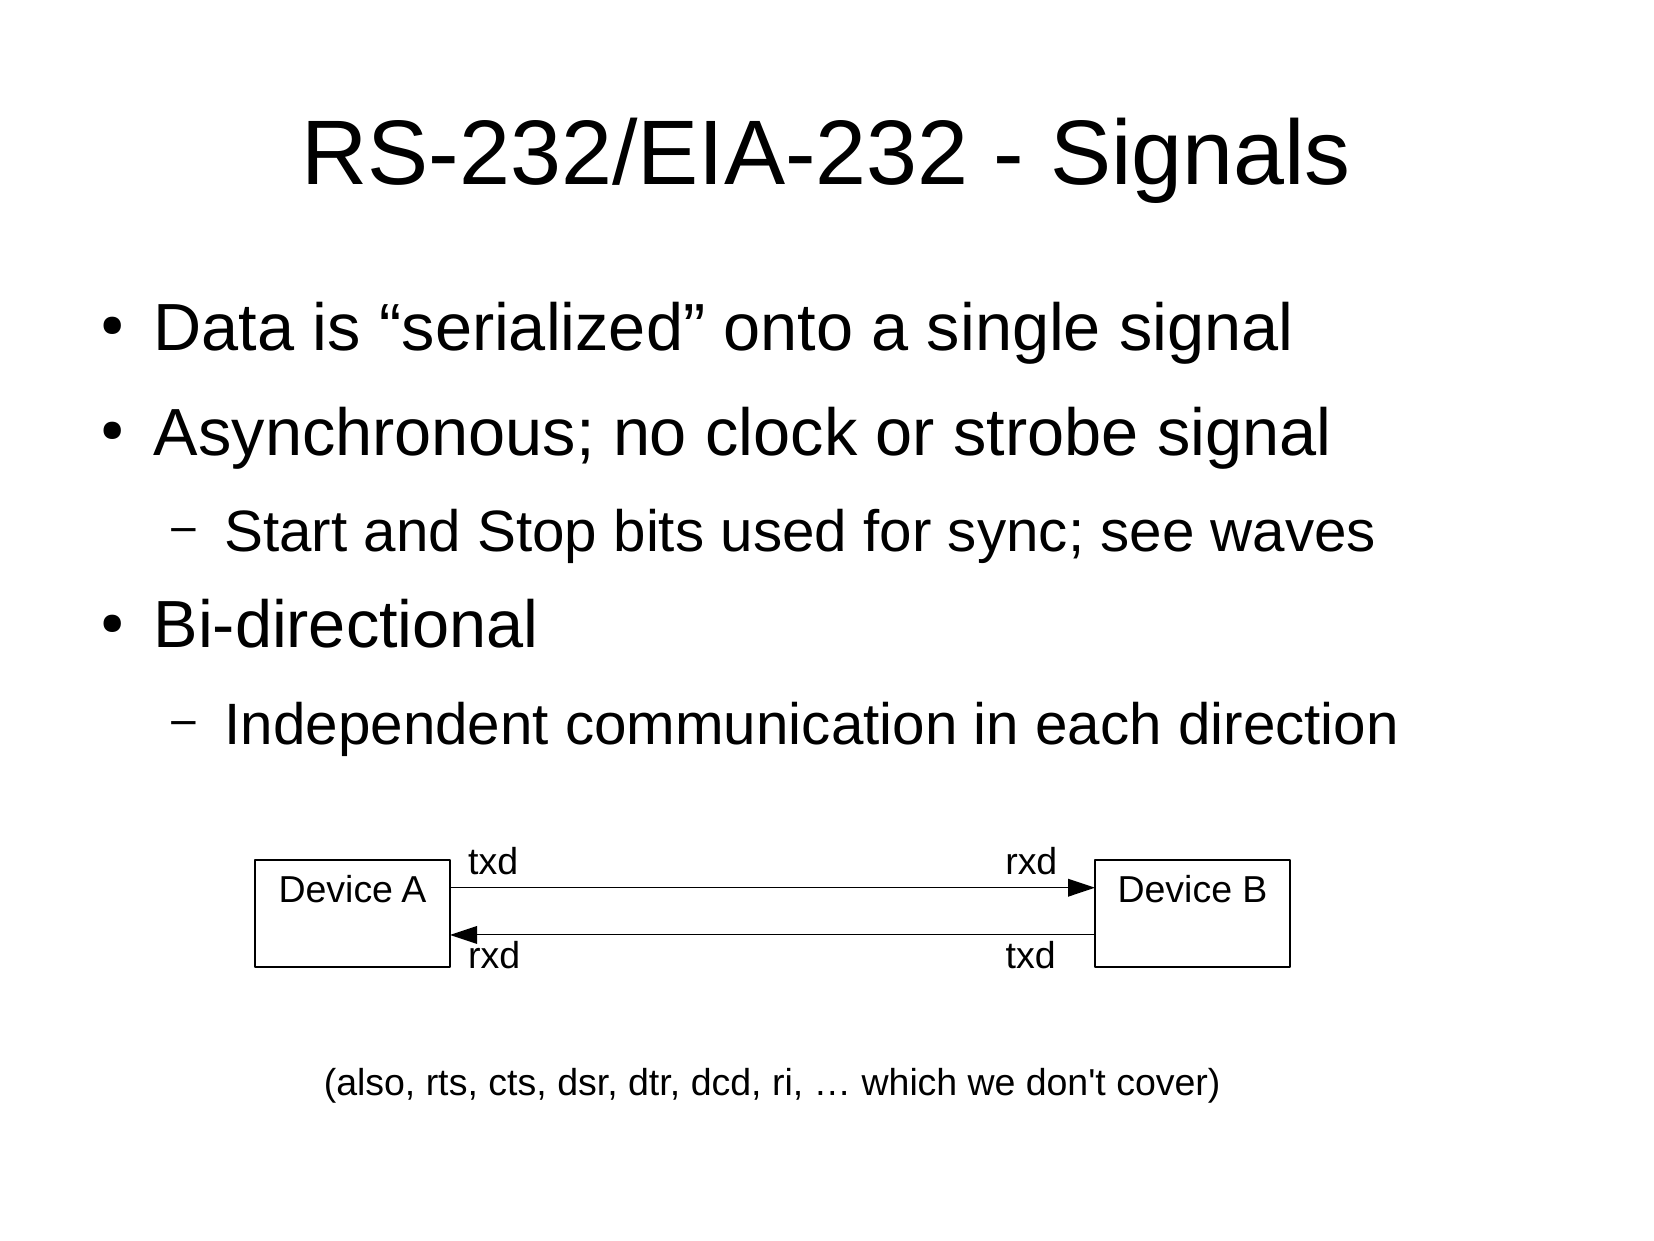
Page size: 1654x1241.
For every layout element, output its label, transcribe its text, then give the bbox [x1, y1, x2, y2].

text_box rxd [453, 927, 536, 985]
text_box rxd [990, 833, 1073, 890]
text_box Device B [1095, 860, 1291, 968]
text_box (also, rts, cts, dsr, dtr, dcd, ri, … which we don't cover) [270, 1054, 1276, 1112]
list Data is “serialized” onto a single signal Asynchronous; no clock or strobe signal Start and Stop bits used for sync; see waves Bi-directional Independent communication in each direction [82, 290, 1571, 1010]
text_box txd [990, 927, 1071, 985]
text_box Device A [255, 860, 451, 968]
title RS-232/EIA-232 - Signals [82, 49, 1571, 257]
text_box txd [453, 833, 533, 890]
